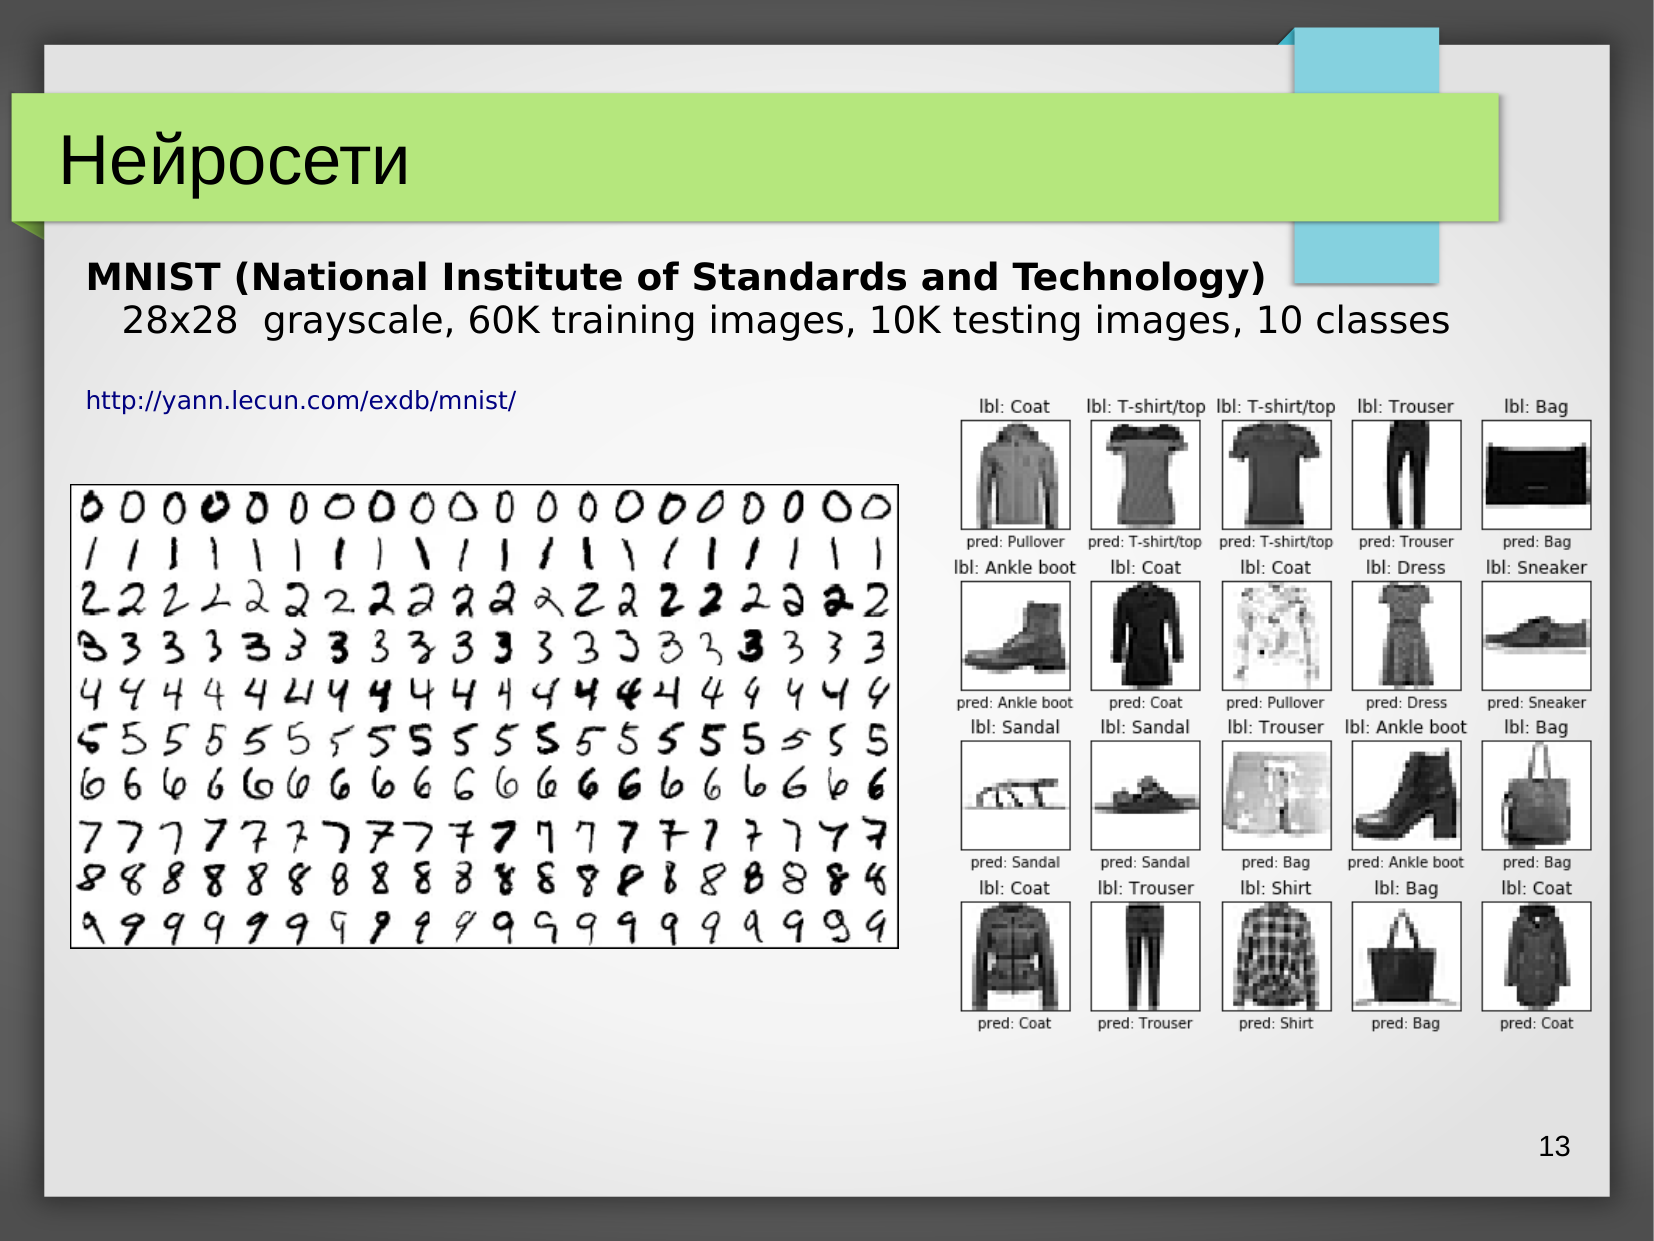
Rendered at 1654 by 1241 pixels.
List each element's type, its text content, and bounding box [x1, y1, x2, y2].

text_box MNIST (National Institute of Standards and Technology) 28x28 grayscale, 60K training images, 10K testing images, 10 classes http://yann.lecun.com/exdb/mnist/ [70, 248, 1512, 467]
picture [0, 0, 1654, 1241]
title Нейросети [59, 108, 1288, 212]
